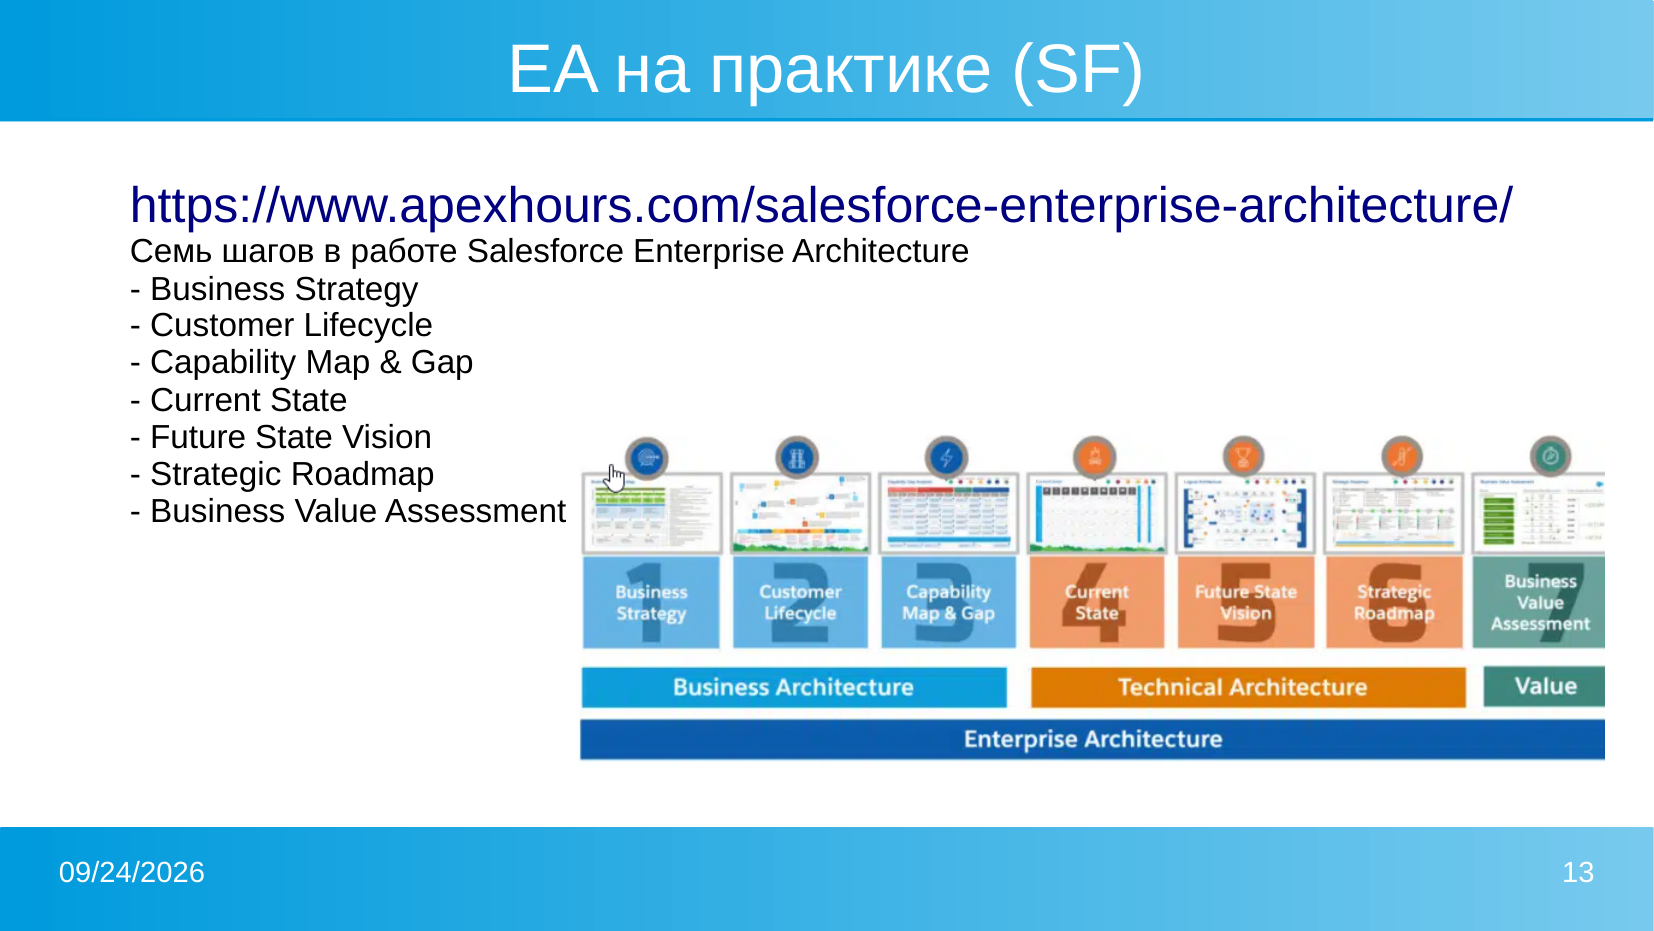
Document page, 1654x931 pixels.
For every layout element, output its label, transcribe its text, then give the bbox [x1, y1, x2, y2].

title EA на практике (SF) [59, 29, 1595, 108]
picture [579, 434, 1605, 768]
list https://www.apexhours.com/salesforce-enterprise-architecture/ Семь шагов в работе Salesforce Enterprise Architecture - Business Strategy - Customer Lifecycle - Capability Map & Gap - Current State - Future State Vision - Strategic Roadmap - Business Value Assessment [59, 177, 1595, 768]
